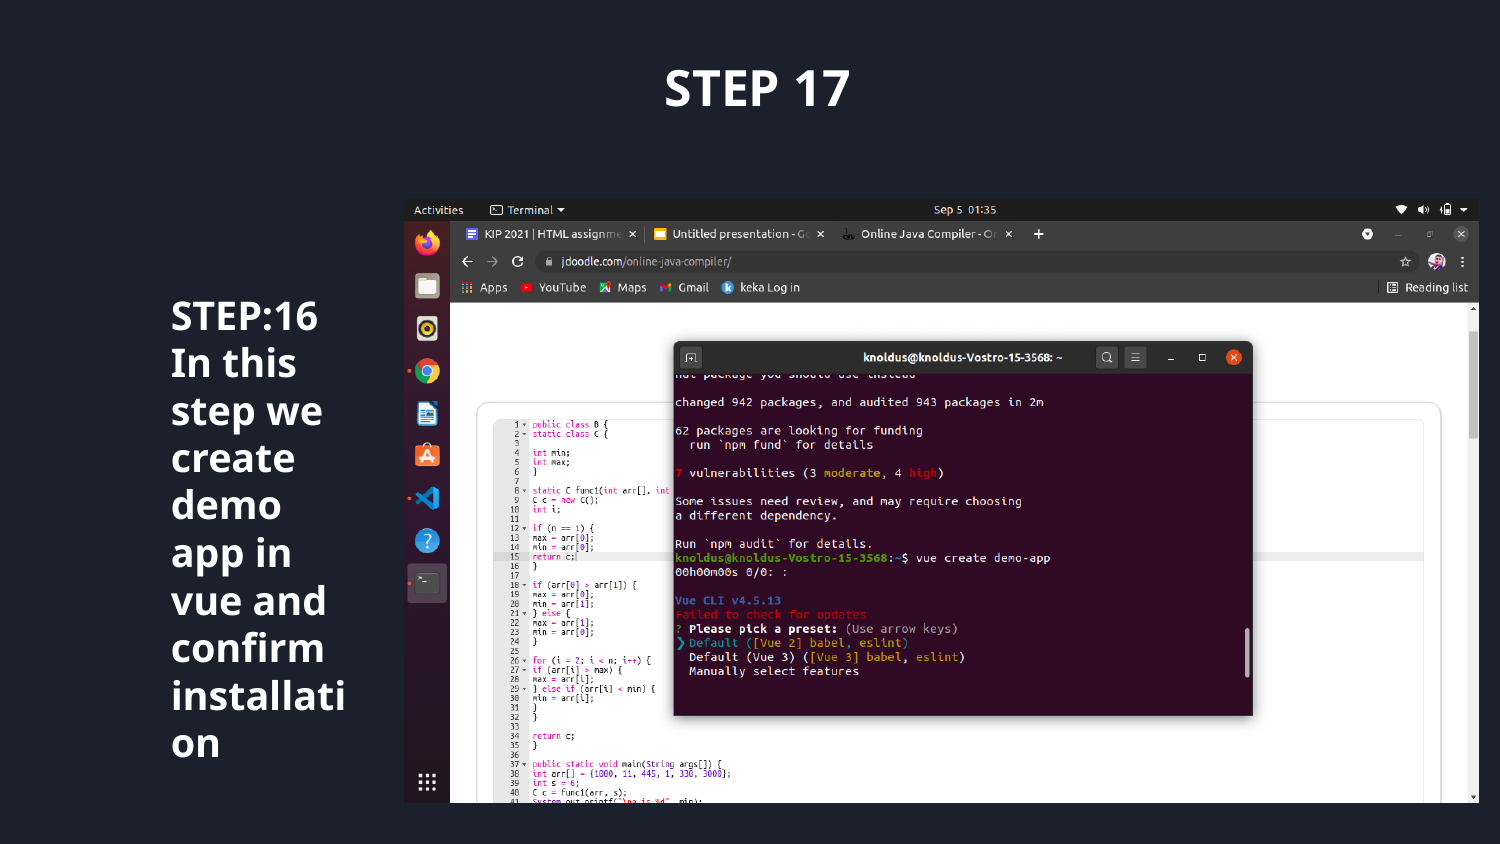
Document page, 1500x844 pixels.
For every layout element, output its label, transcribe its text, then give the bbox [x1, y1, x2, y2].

picture [404, 199, 1479, 804]
text_box STEP:16 In this step we create demo app in vue and confirm installation [155, 275, 369, 781]
text_box STEP 17 [636, 0, 1103, 167]
